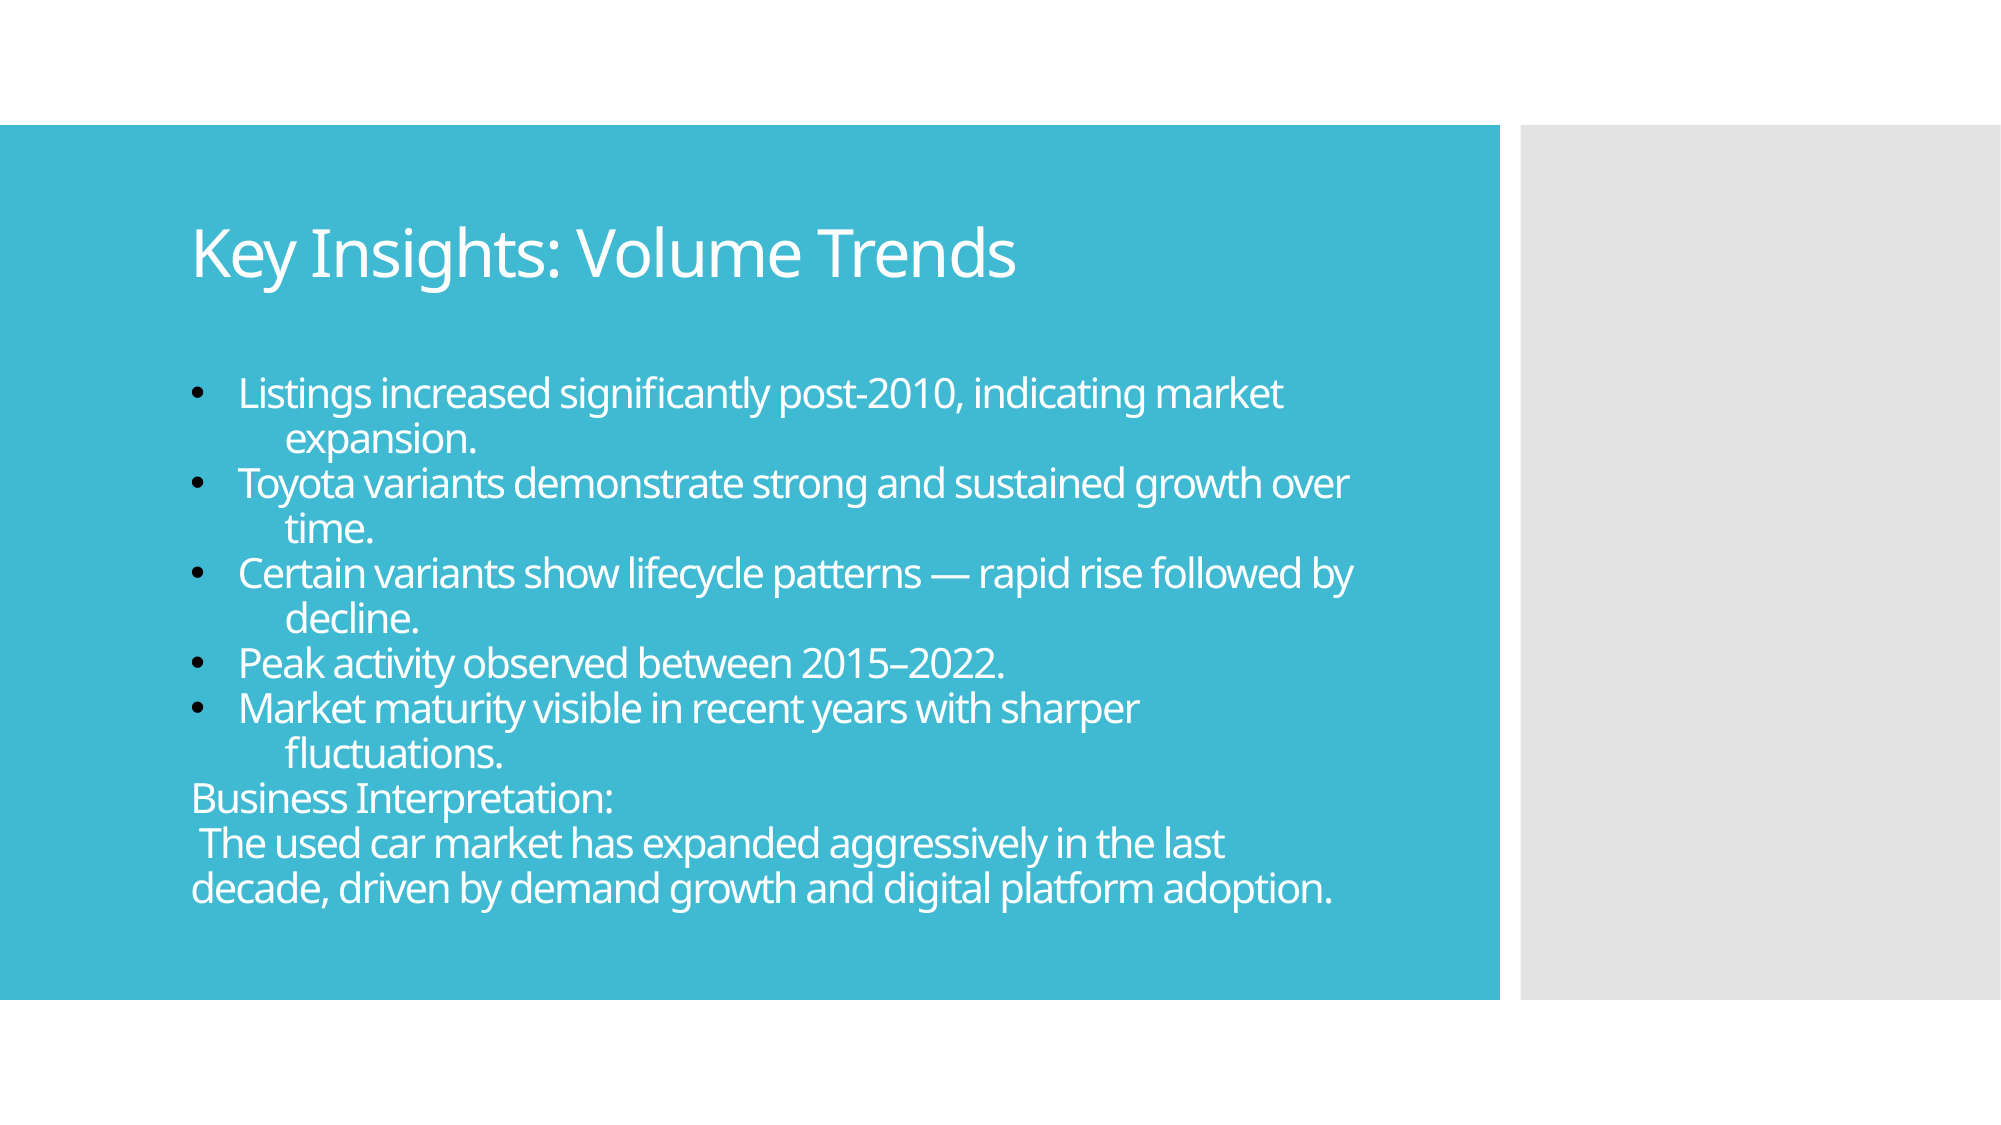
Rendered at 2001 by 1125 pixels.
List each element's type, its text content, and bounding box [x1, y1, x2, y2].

title Key Insights: Volume Trends Listings increased significantly post-2010, indicating market expansion. Toyota variants demonstrate strong and sustained growth over time. Certain variants show lifecycle patterns — rapid rise followed by decline. Peak activity observed between 2015–2022. Market maturity visible in recent years with sharper fluctuations. Business Interpretation: The used car market has expanded aggressively in the last decade, driven by demand growth and digital platform adoption. [175, 213, 1376, 747]
